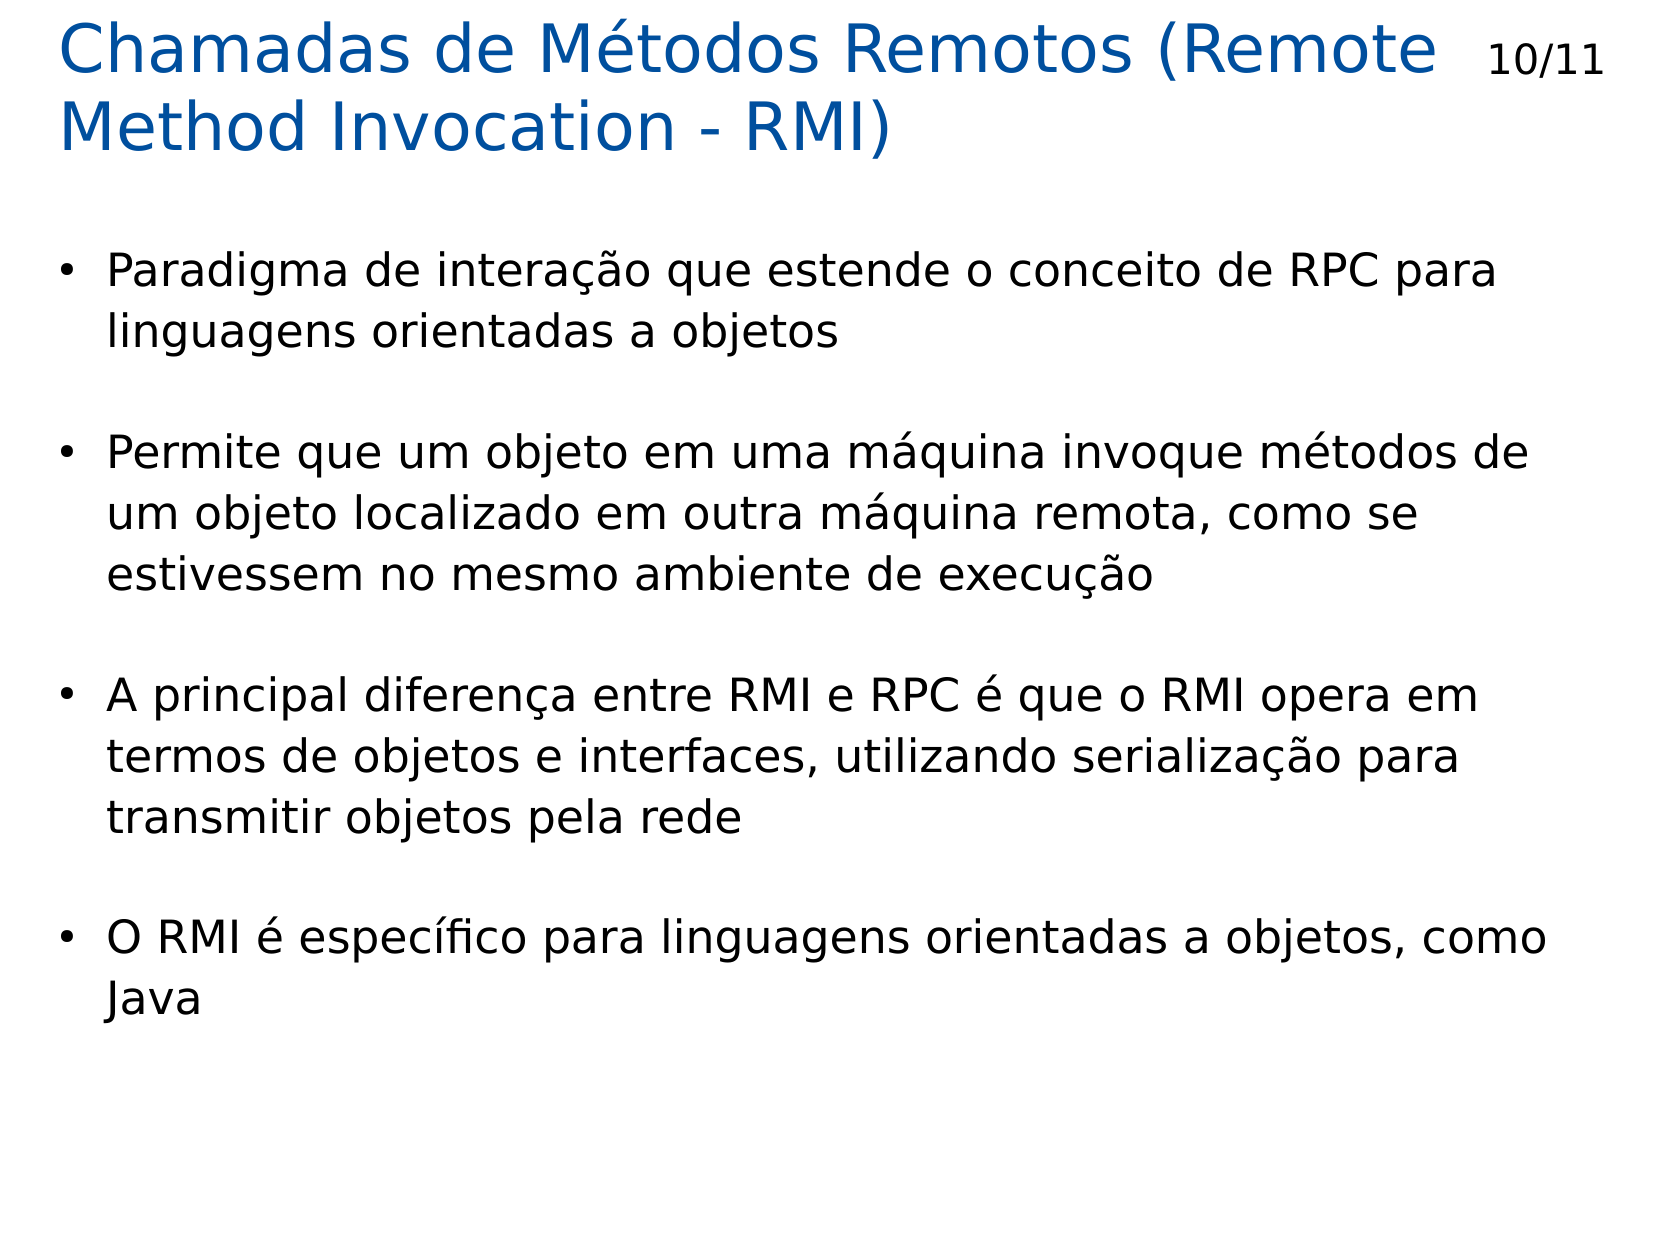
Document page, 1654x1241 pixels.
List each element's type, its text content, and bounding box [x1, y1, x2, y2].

title Chamadas de Métodos Remotos (Remote Method Invocation - RMI) [59, 10, 1506, 167]
list Paradigma de interação que estende o conceito de RPC para linguagens orientadas a objetos Permite que um objeto em uma máquina invoque métodos de um objeto localizado em outra máquina remota, como se estivessem no mesmo ambiente de execução A principal diferença entre RMI e RPC é que o RMI opera em termos de objetos e interfaces, utilizando serialização para transmitir objetos pela rede O RMI é específico para linguagens orientadas a objetos, como Java [59, 236, 1595, 1211]
